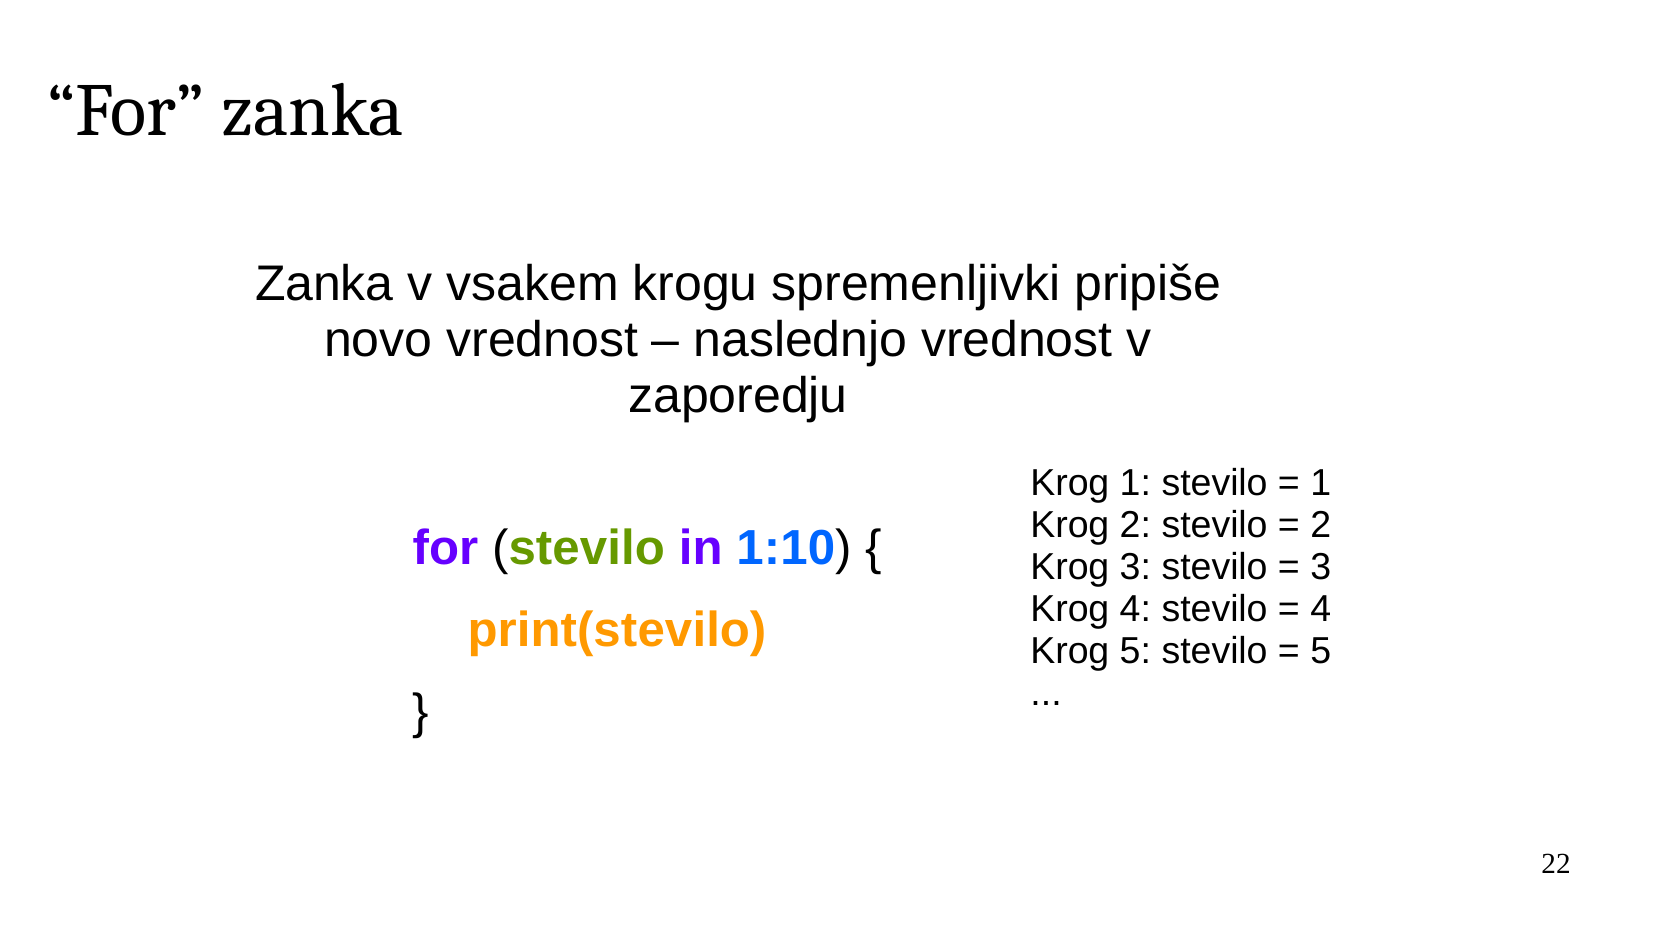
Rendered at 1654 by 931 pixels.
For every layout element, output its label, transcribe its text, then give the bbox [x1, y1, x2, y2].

title “For” zanka [47, 33, 1536, 189]
text_box Zanka v vsakem krogu spremenljivki pripiše novo vrednost – naslednjo vrednost v zaporedju [236, 248, 1241, 431]
text_box Krog 1: stevilo = 1 Krog 2: stevilo = 2 Krog 3: stevilo = 3 Krog 4: stevilo = 4 Krog 5: stevilo = 5 ... [1015, 453, 1583, 721]
list for (stevilo in 1:10) { print(stevilo) } [82, 192, 1571, 827]
